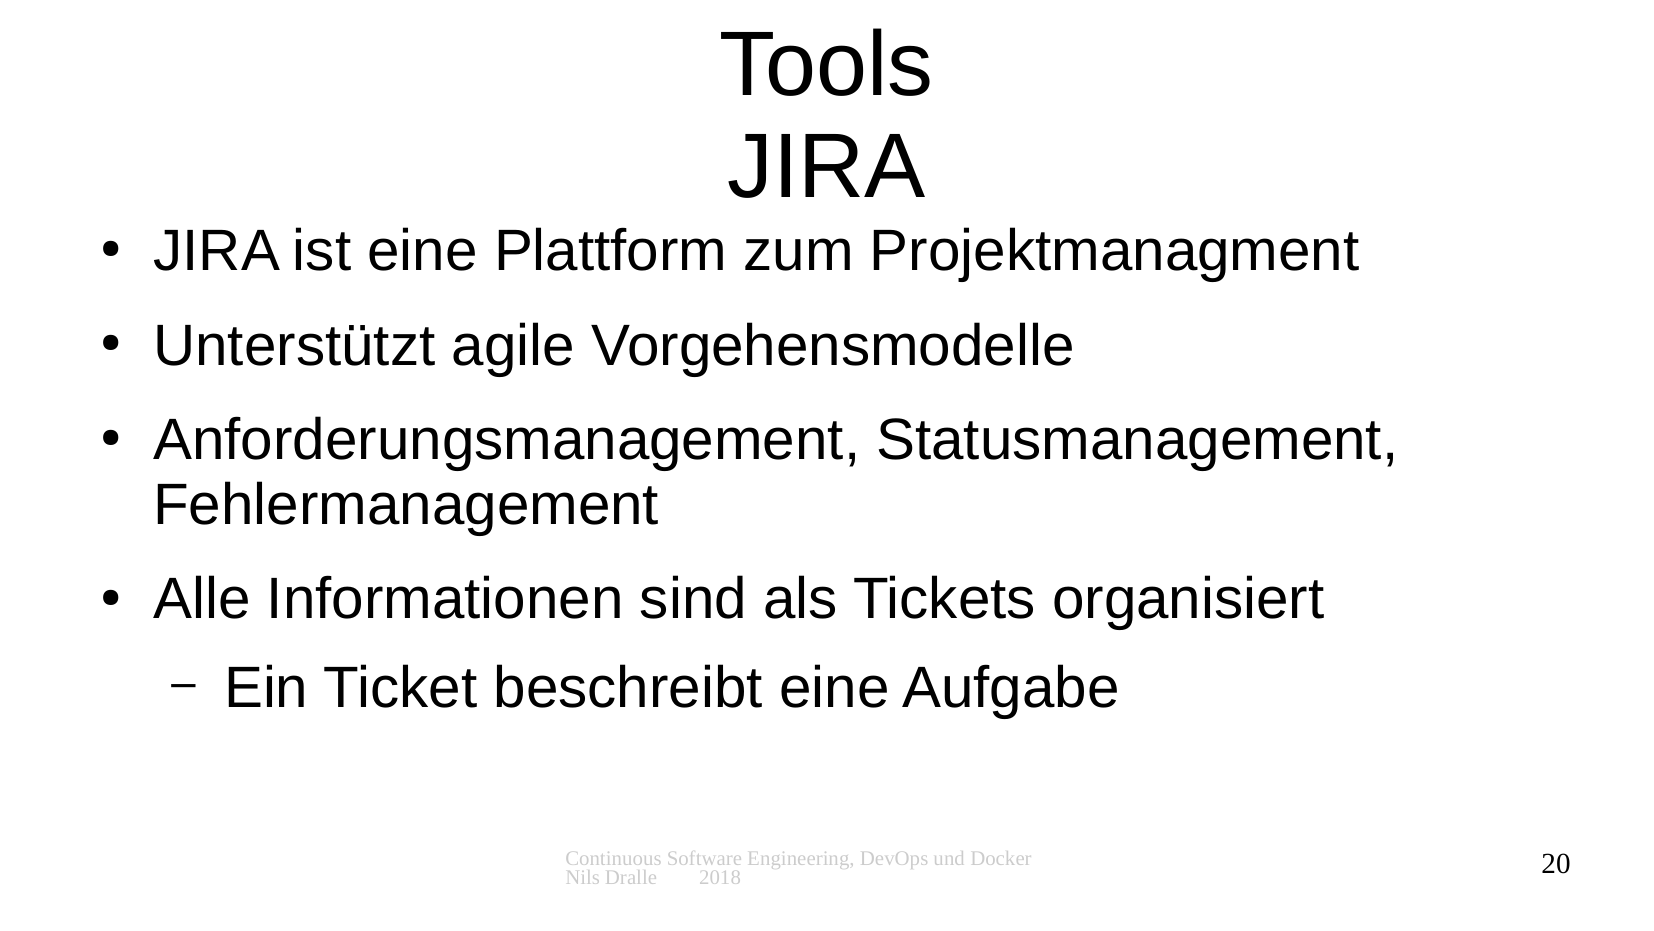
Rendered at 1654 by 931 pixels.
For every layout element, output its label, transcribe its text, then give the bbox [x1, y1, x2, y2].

list JIRA ist eine Plattform zum Projektmanagment Unterstützt agile Vorgehensmodelle Anforderungsmanagement, Statusmanagement, Fehlermanagement Alle Informationen sind als Tickets organisiert Ein Ticket beschreibt eine Aufgabe [82, 217, 1571, 758]
title Tools JIRA [82, 12, 1571, 217]
